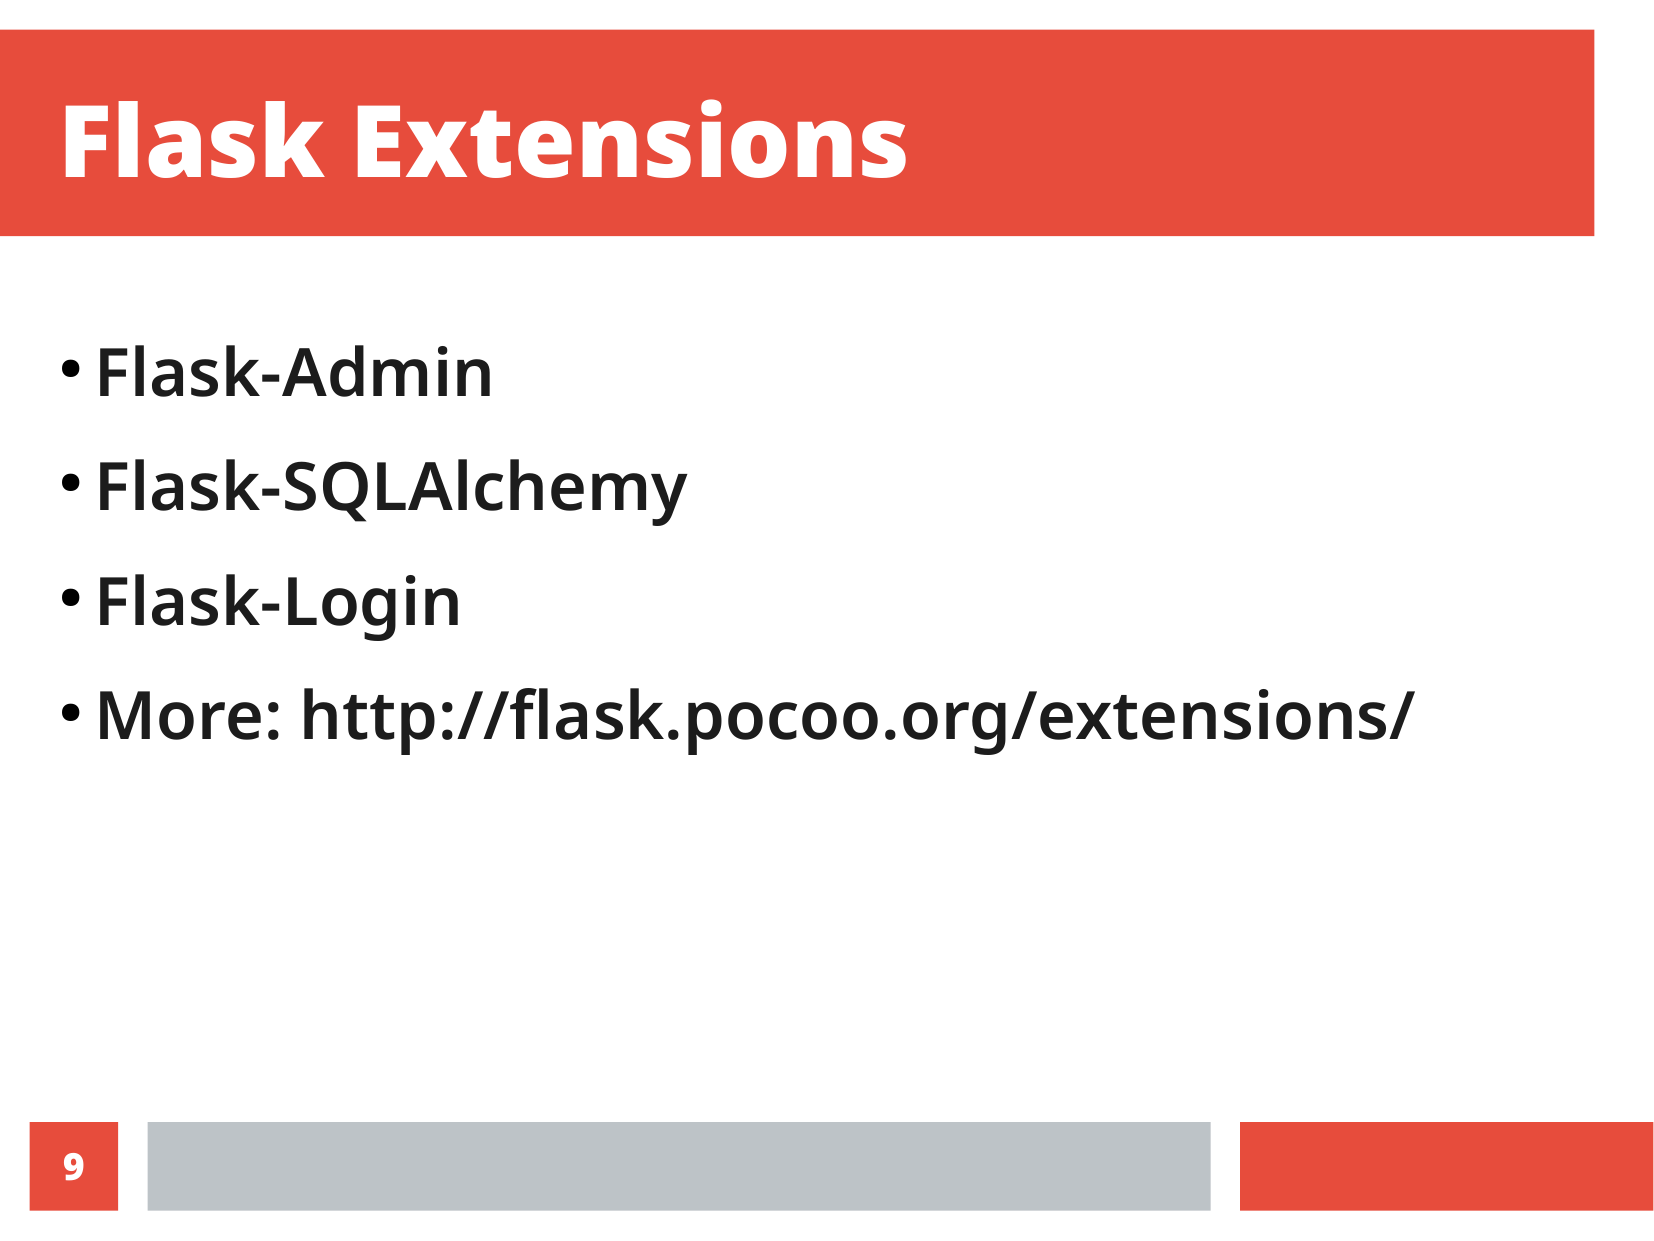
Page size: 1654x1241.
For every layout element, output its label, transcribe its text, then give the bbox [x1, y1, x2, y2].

title Flask Extensions [59, 59, 1595, 207]
list Flask-Admin Flask-SQLAlchemy Flask-Login More: http://flask.pocoo.org/extensions/ [59, 324, 1565, 1093]
